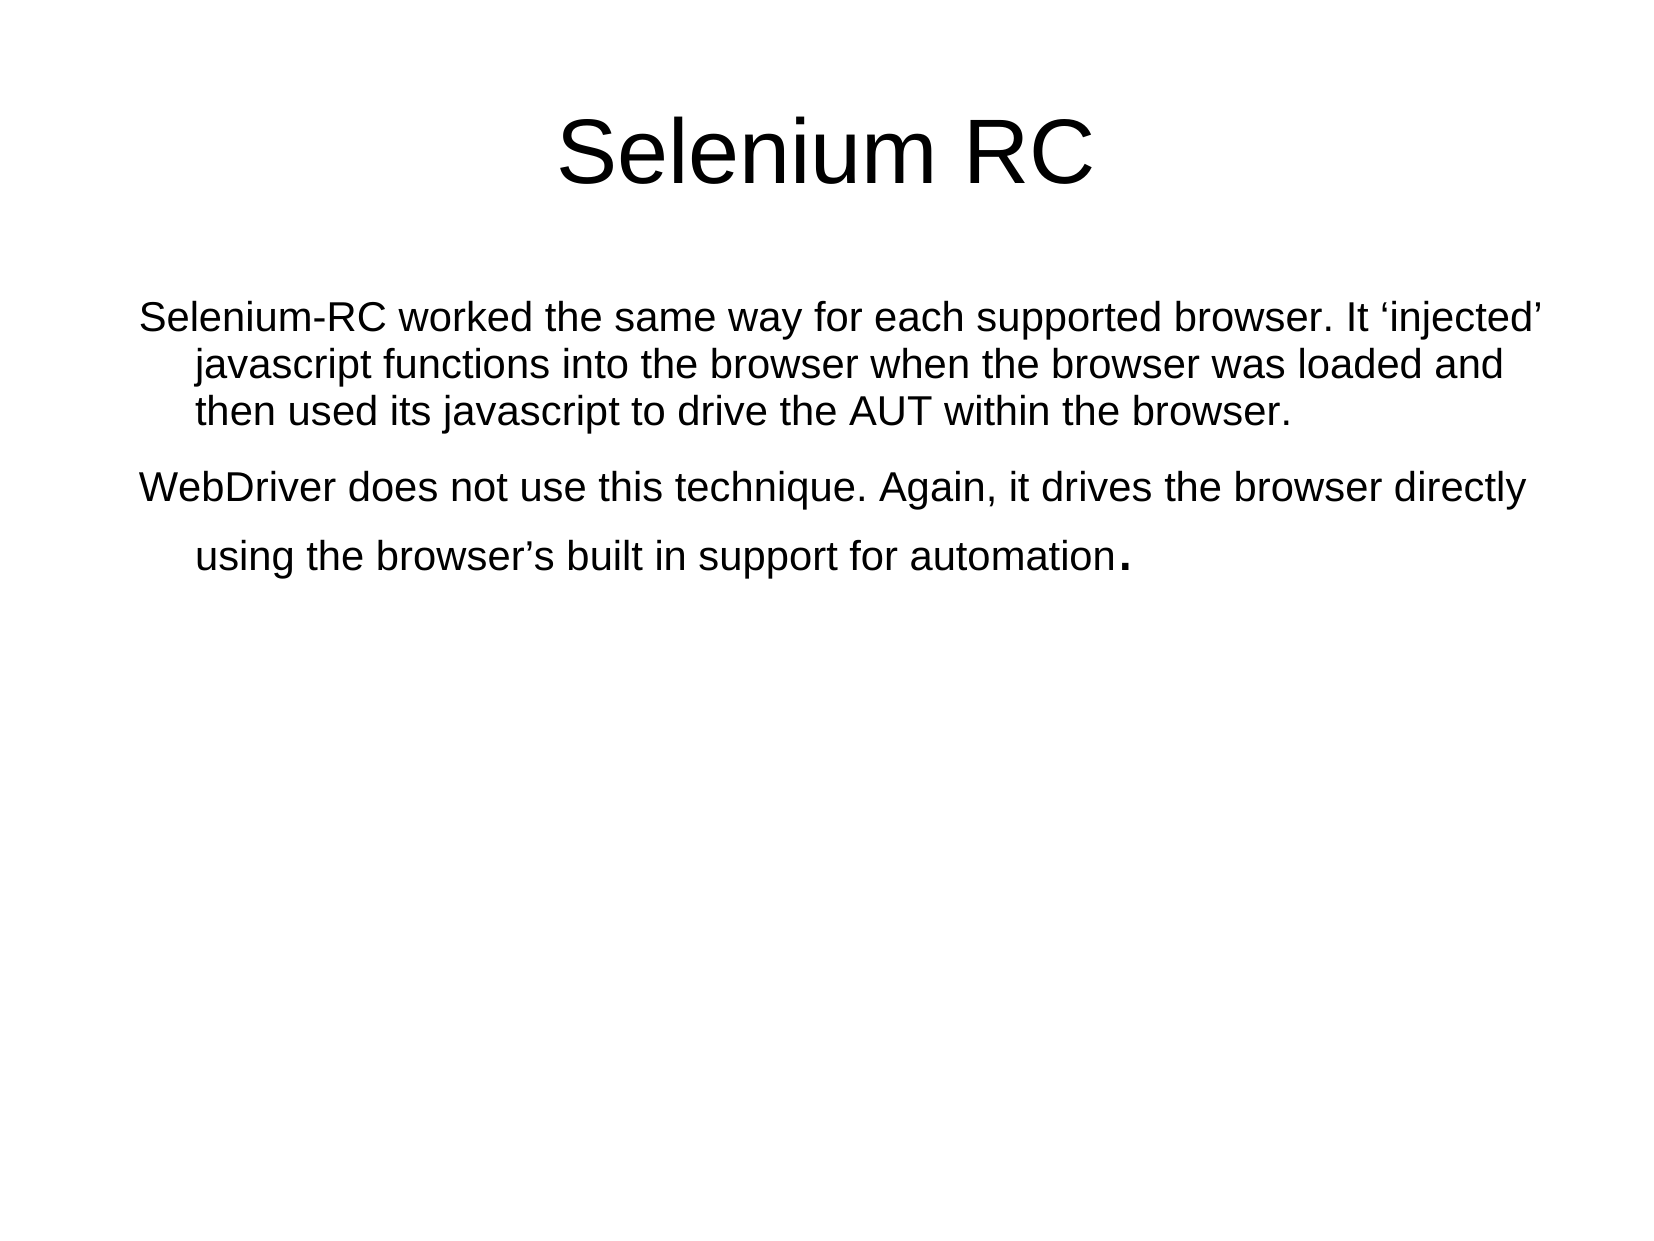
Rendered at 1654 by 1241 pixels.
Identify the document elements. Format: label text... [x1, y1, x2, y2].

title Selenium RC [82, 49, 1571, 257]
list Selenium-RC worked the same way for each supported browser. It ‘injected’ javascript functions into the browser when the browser was loaded and then used its javascript to drive the AUT within the browser. WebDriver does not use this technique. Again, it drives the browser directly using the browser’s built in support for automation. [82, 290, 1571, 1109]
